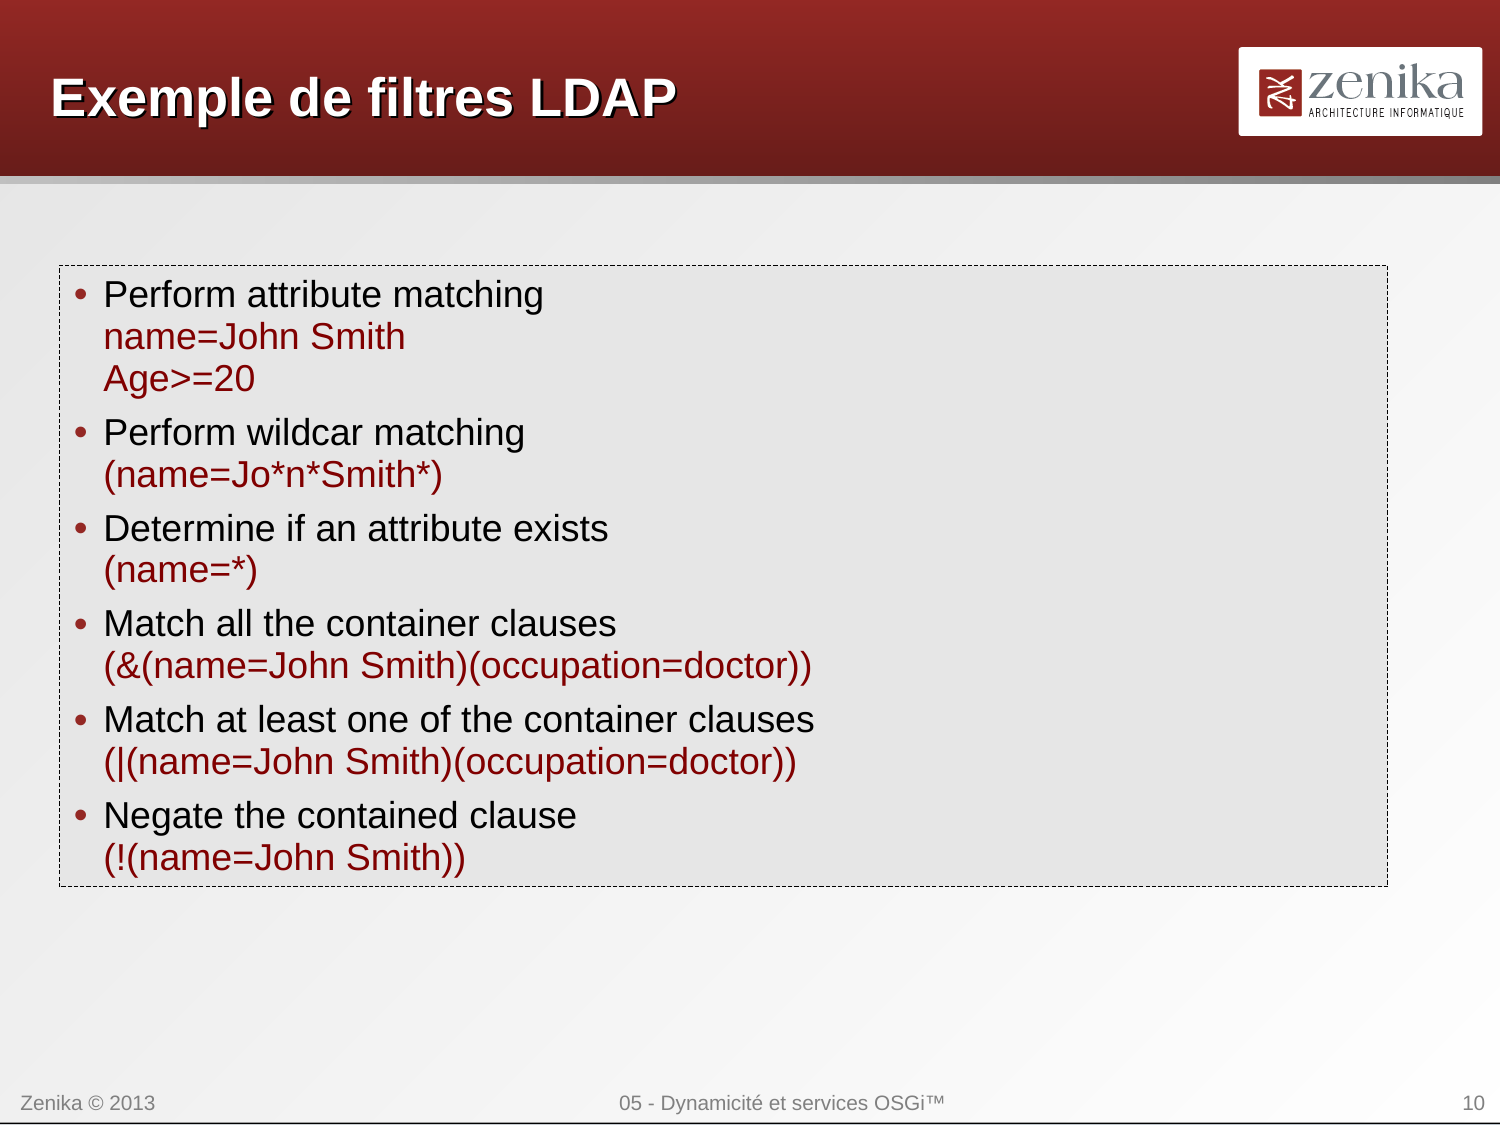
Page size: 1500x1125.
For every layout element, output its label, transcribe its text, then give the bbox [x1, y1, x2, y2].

title Exemple de filtres LDAP [50, 22, 1206, 172]
list Perform attribute matching name=John Smith Age>=20 Perform wildcar matching (name=Jo*n*Smith*) Determine if an attribute exists (name=*) Match all the container clauses (&(name=John Smith)(occupation=doctor)) Match at least one of the container clauses (|(name=John Smith)(occupation=doctor)) Negate the contained clause (!(name=John Smith)) [59, 265, 1388, 887]
picture [1257, 58, 1464, 125]
